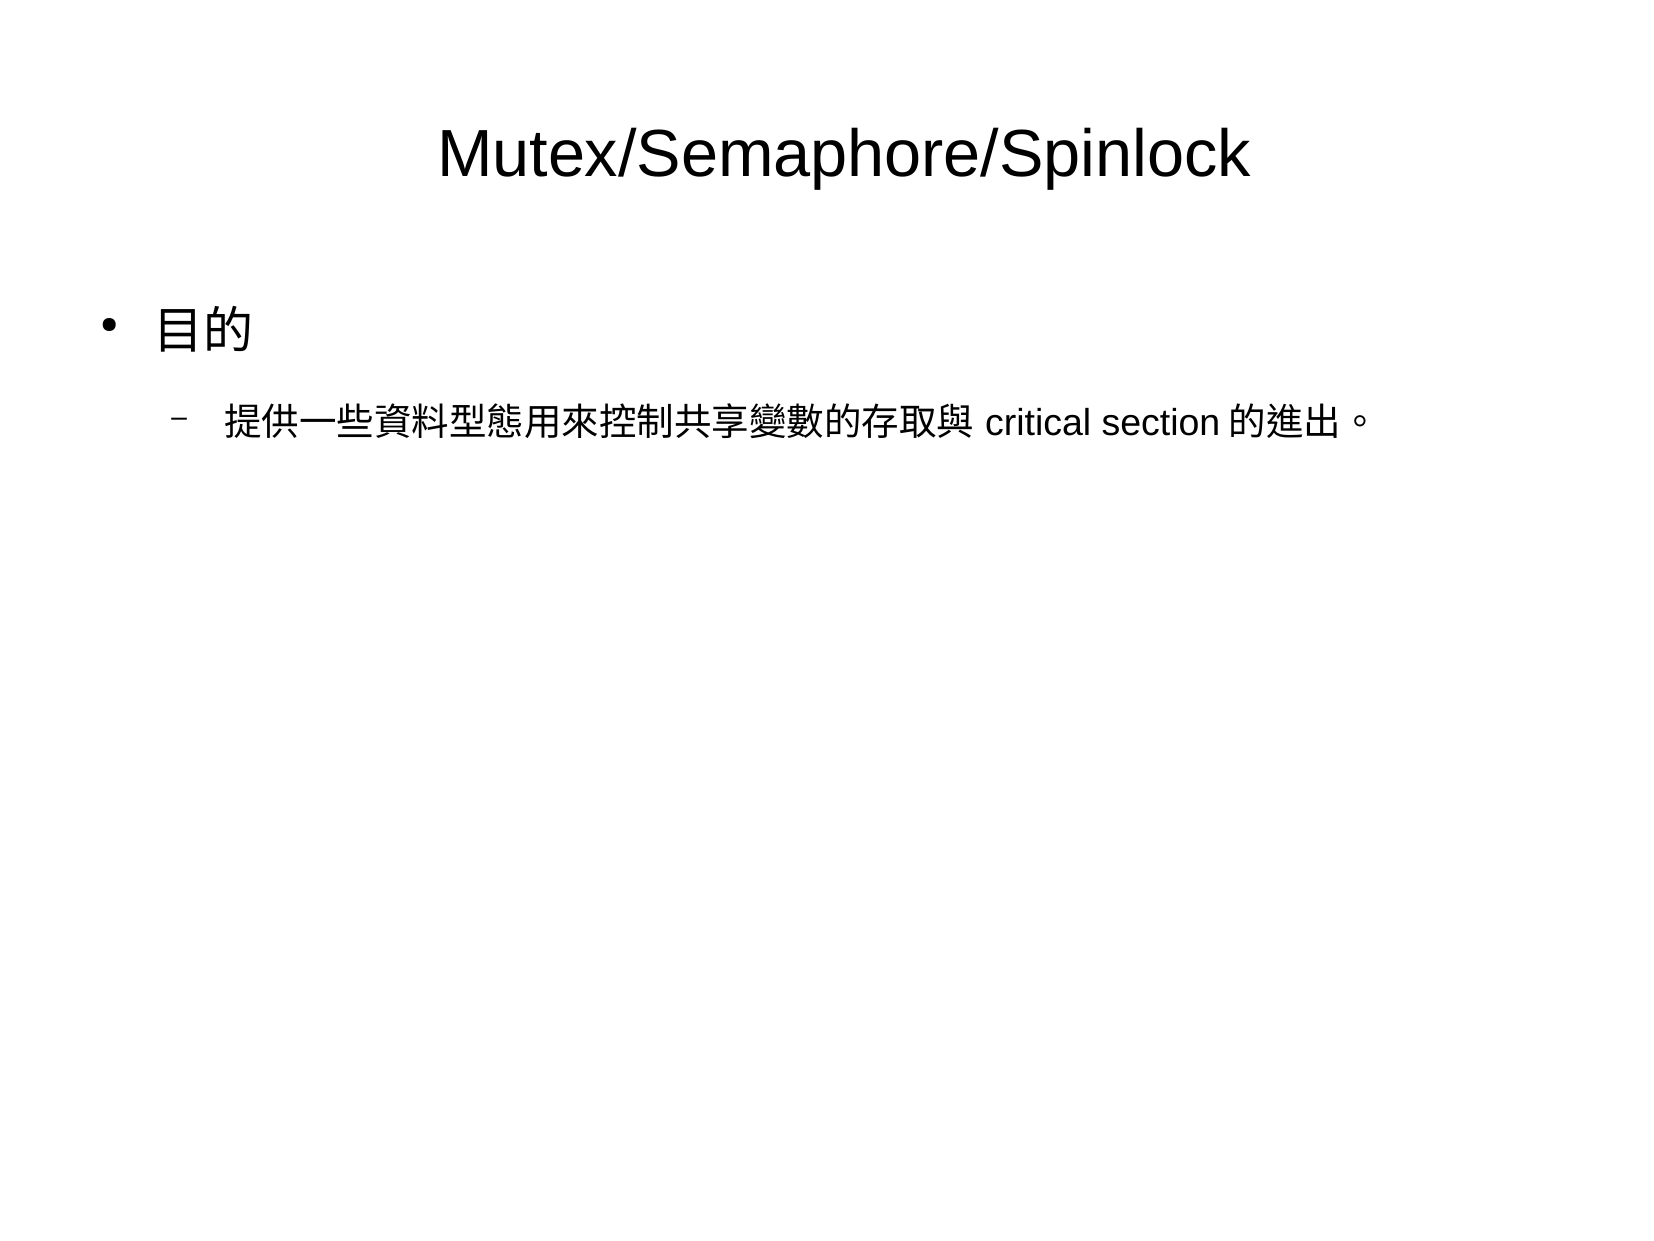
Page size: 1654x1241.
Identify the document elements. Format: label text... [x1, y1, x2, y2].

title Mutex/Semaphore/Spinlock [82, 49, 1571, 257]
list 目的 提供一些資料型態用來控制共享變數的存取與critical section的進出。 [82, 290, 1571, 1010]
